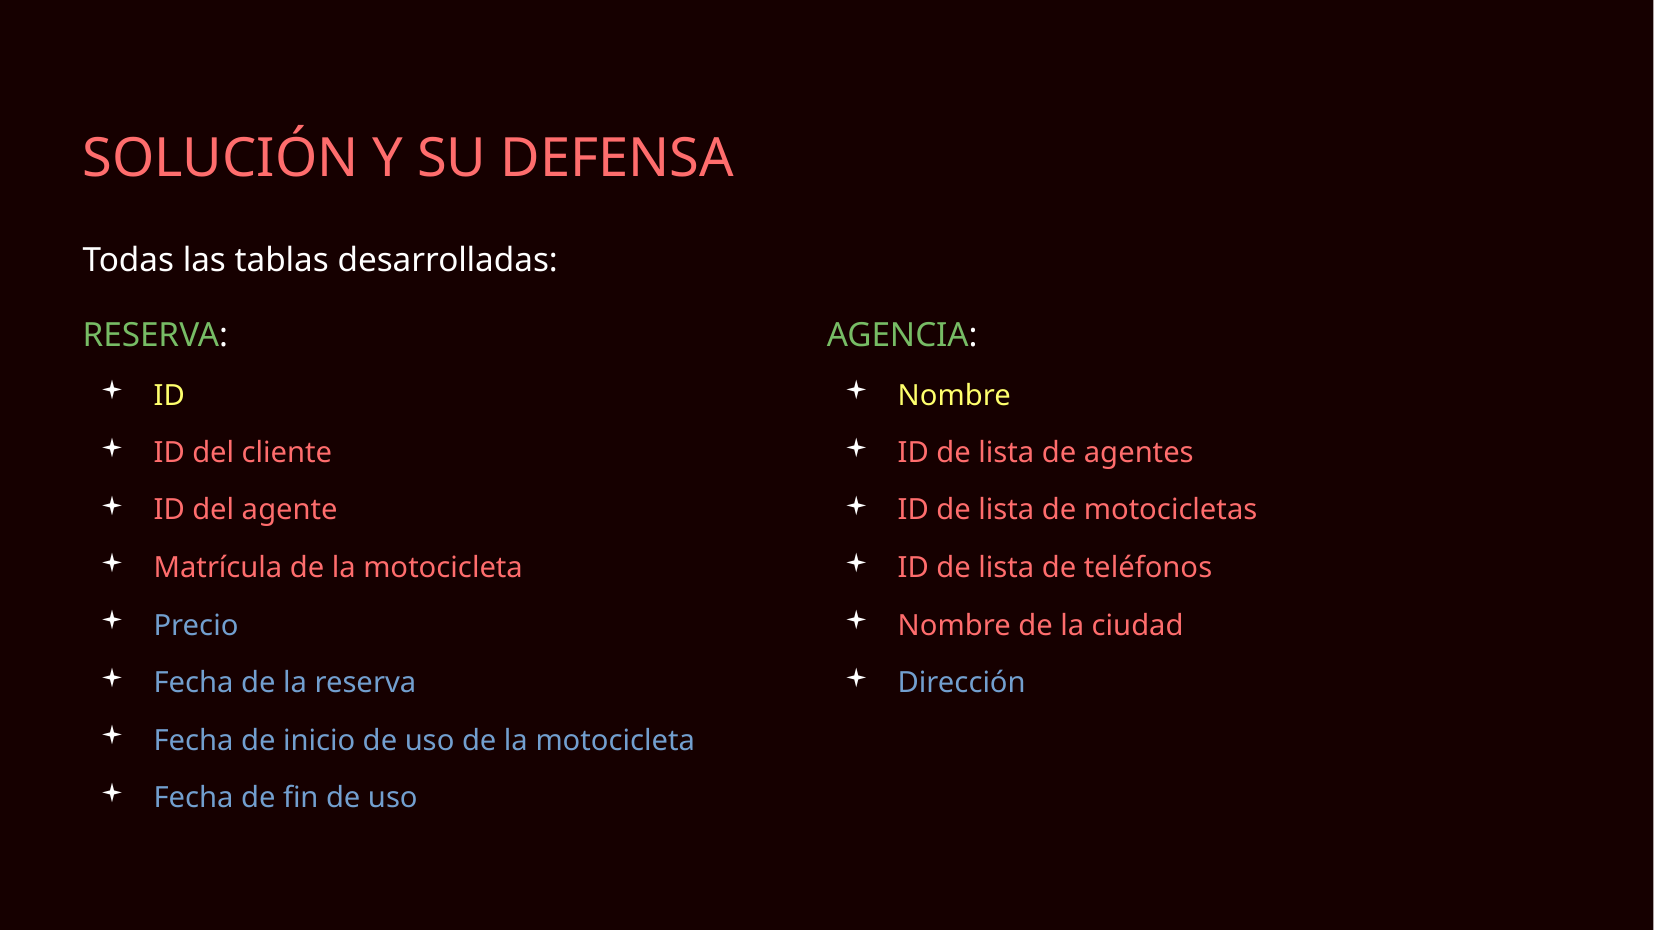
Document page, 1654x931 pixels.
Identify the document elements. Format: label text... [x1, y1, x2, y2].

list Todas las tablas desarrolladas: RESERVA: ID ID del cliente ID del agente Matrícula de la motocicleta Precio Fecha de la reserva Fecha de inicio de uso de la motocicleta Fecha de fin de uso [82, 236, 826, 857]
list AGENCIA: Nombre ID de lista de agentes ID de lista de motocicletas ID de lista de teléfonos Nombre de la ciudad Dirección [826, 236, 1571, 857]
title SOLUCIÓN Y SU DEFENSA [82, 37, 1571, 193]
